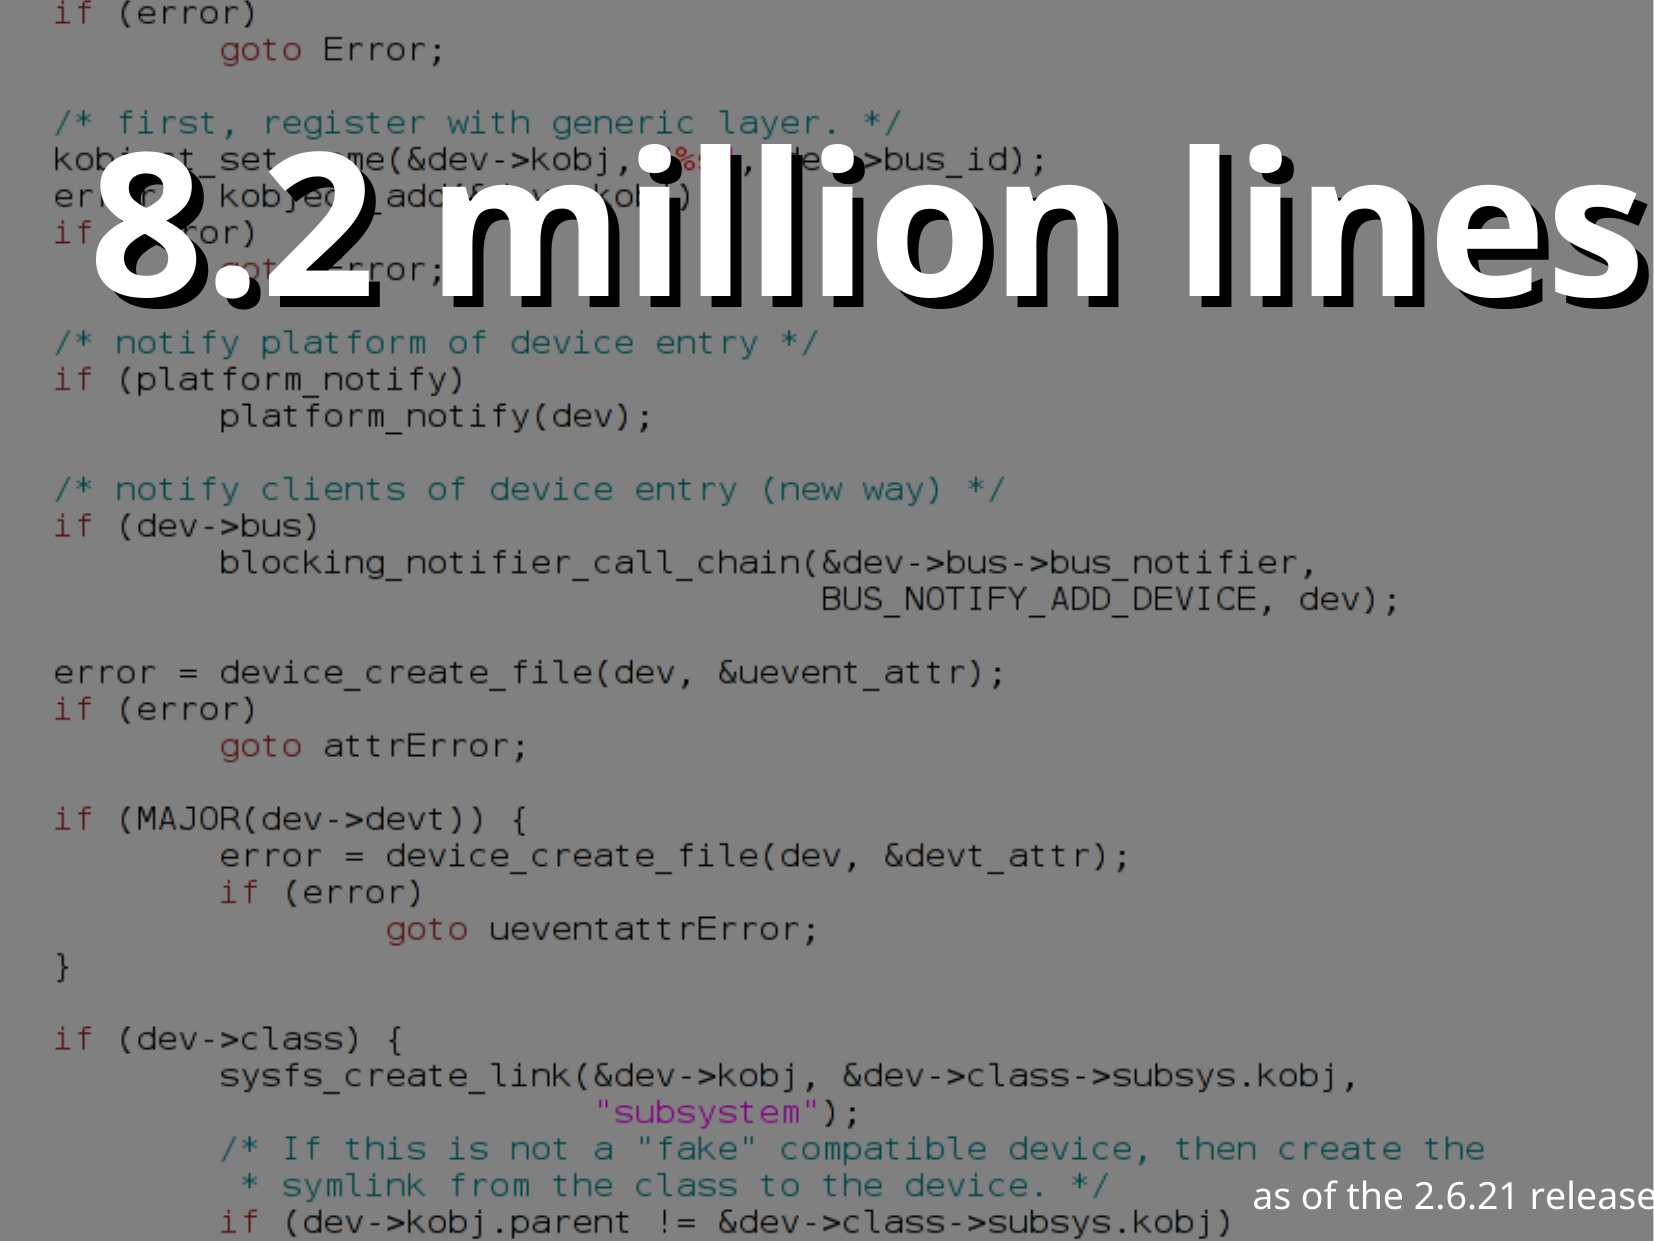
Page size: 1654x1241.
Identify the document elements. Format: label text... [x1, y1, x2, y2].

picture [0, 0, 1654, 1241]
text_box 8.2 million lines [75, 75, 1577, 330]
text_box as of the 2.6.21 release [1237, 1162, 1646, 1223]
picture [1646, 1200, 1654, 1206]
